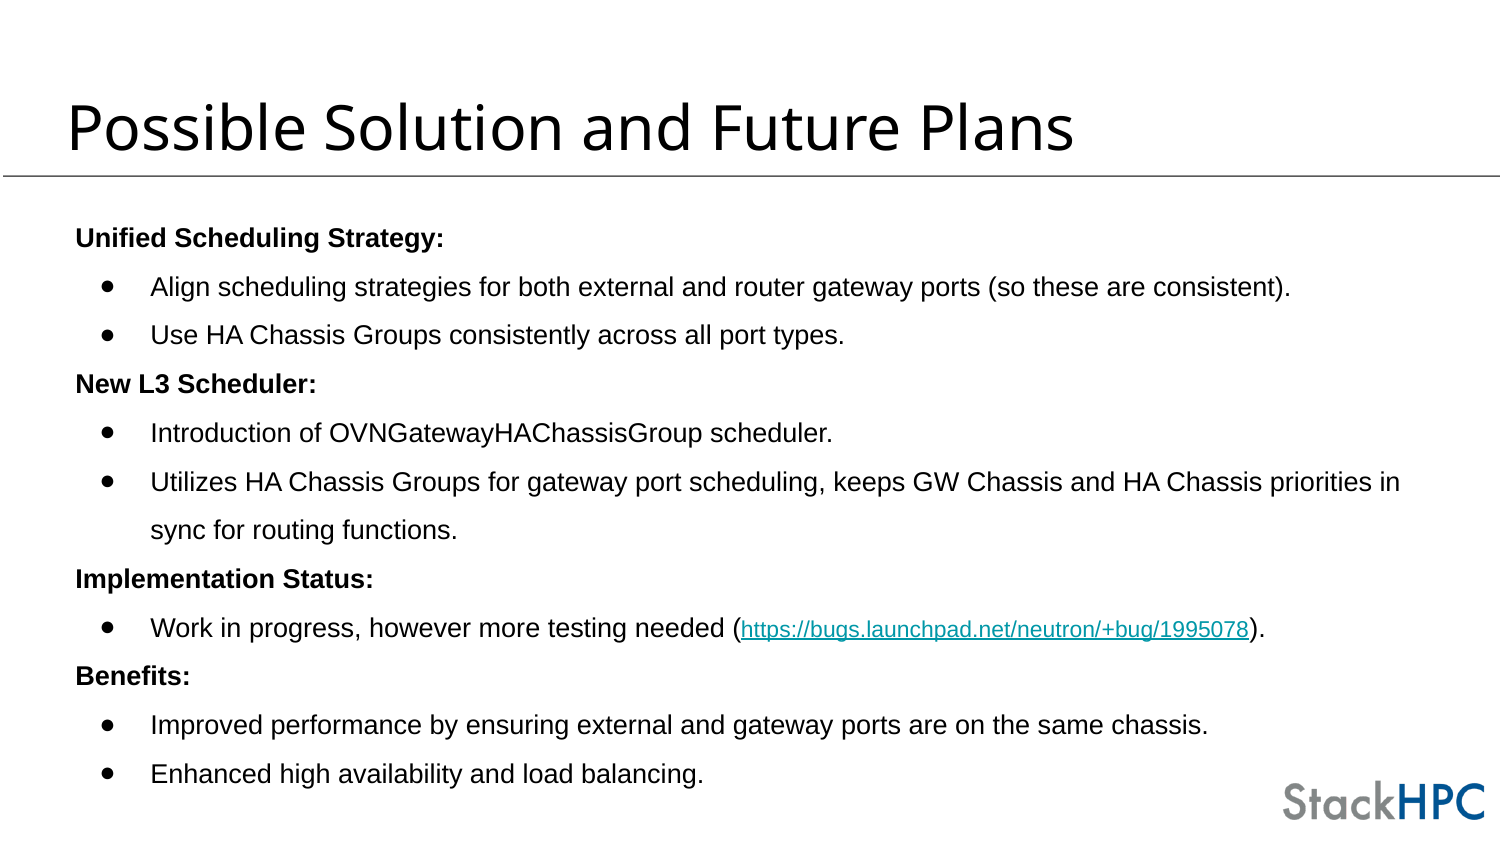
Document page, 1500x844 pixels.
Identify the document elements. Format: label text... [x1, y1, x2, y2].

title Possible Solution and Future Plans [51, 72, 1449, 167]
picture [1279, 769, 1488, 834]
list Unified Scheduling Strategy: Align scheduling strategies for both external and router gateway ports (so these are consistent). Use HA Chassis Groups consistently across all port types. New L3 Scheduler: Introduction of OVNGatewayHAChassisGroup scheduler. Utilizes HA Chassis Groups for gateway port scheduling, keeps GW Chassis and HA Chassis priorities in sync for routing functions. Implementation Status: Work in progress, however more testing needed (https://bugs.launchpad.net/neutron/+bug/1995078). Benefits: Improved performance by ensuring external and gateway ports are on the same chassis. Enhanced high availability and load balancing. [60, 189, 1449, 828]
